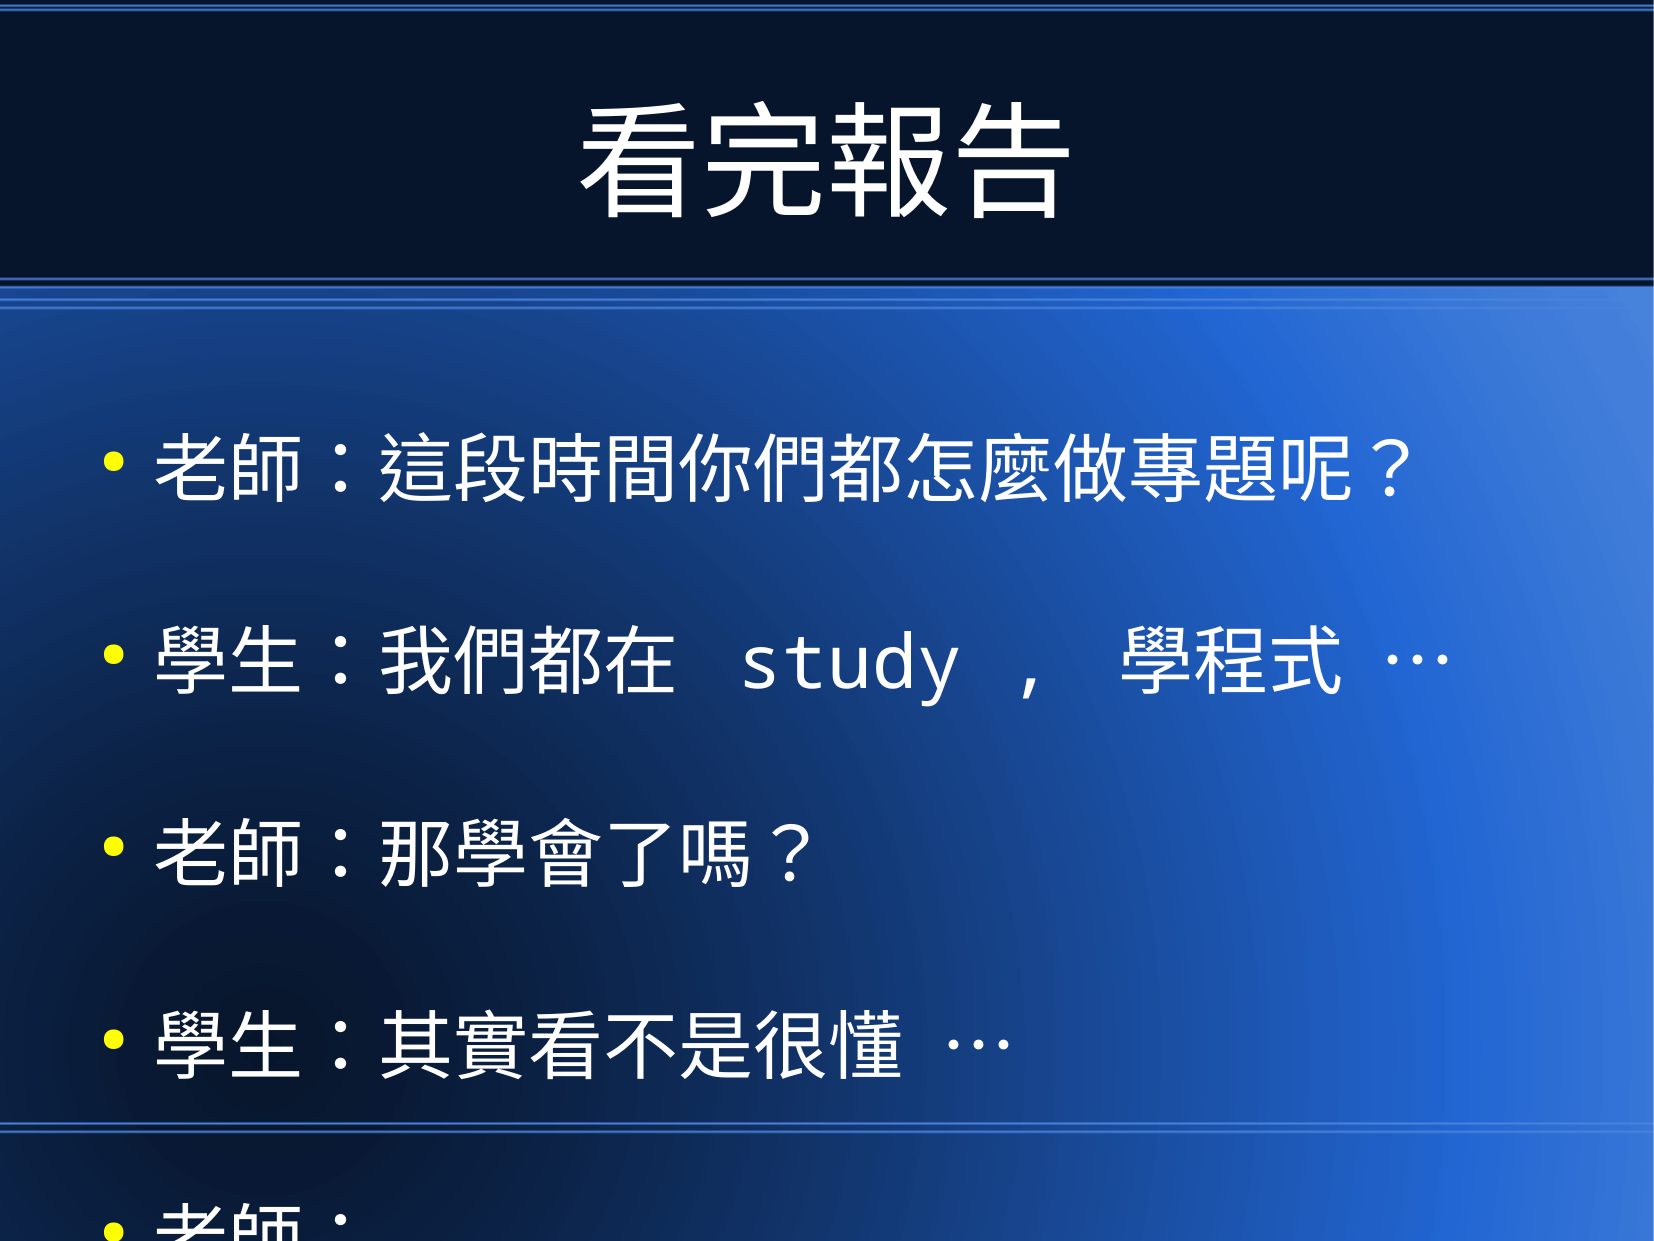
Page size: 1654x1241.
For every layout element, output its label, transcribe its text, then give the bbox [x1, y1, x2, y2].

title 看完報告 [82, 49, 1571, 257]
picture [0, 0, 1654, 1241]
list 老師：這段時間你們都怎麼做專題呢？ 學生：我們都在 study , 學程式 … 老師：那學會了嗎？ 學生：其實看不是很懂 … 老師：... [82, 355, 1571, 1241]
